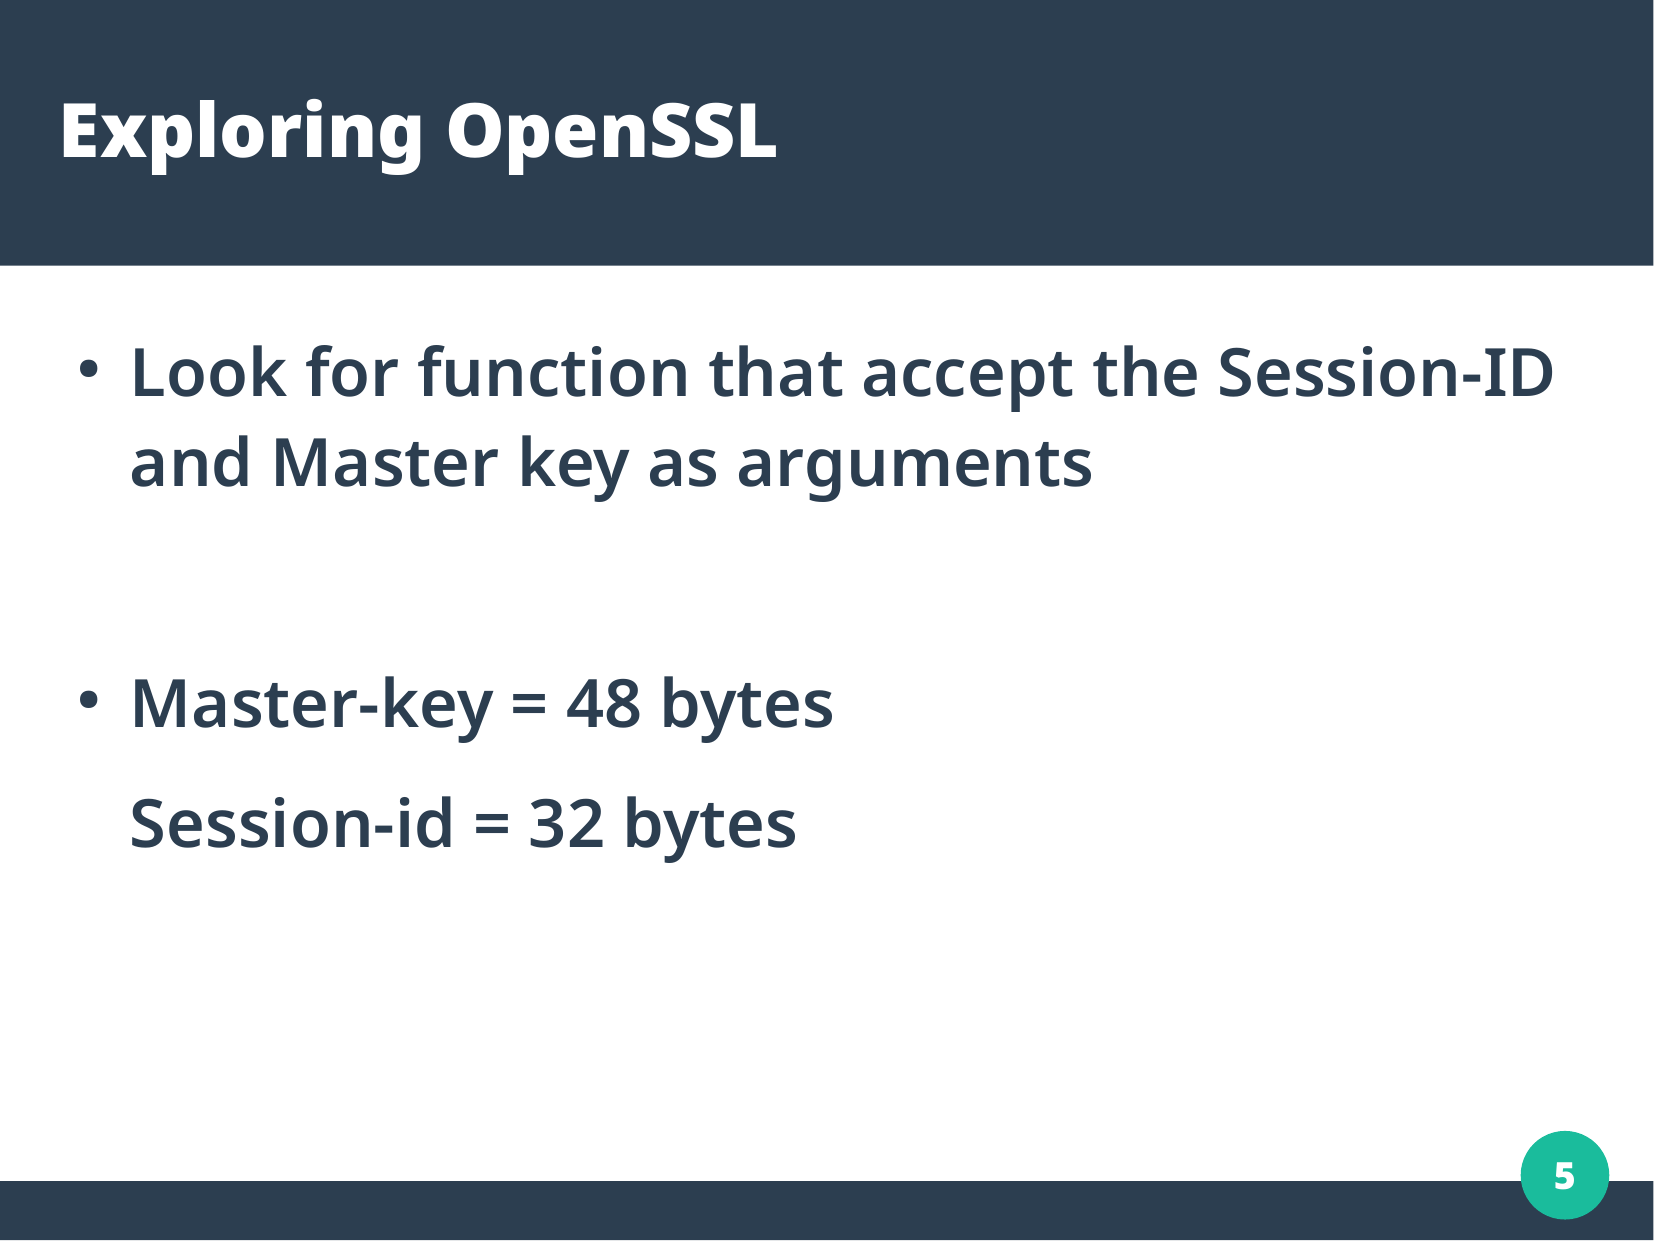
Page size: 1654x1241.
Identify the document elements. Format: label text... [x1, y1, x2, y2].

list Look for function that accept the Session-ID and Master key as arguments Master-key = 48 bytes Session-id = 32 bytes [59, 324, 1595, 1152]
title Exploring OpenSSL [59, 49, 1595, 207]
